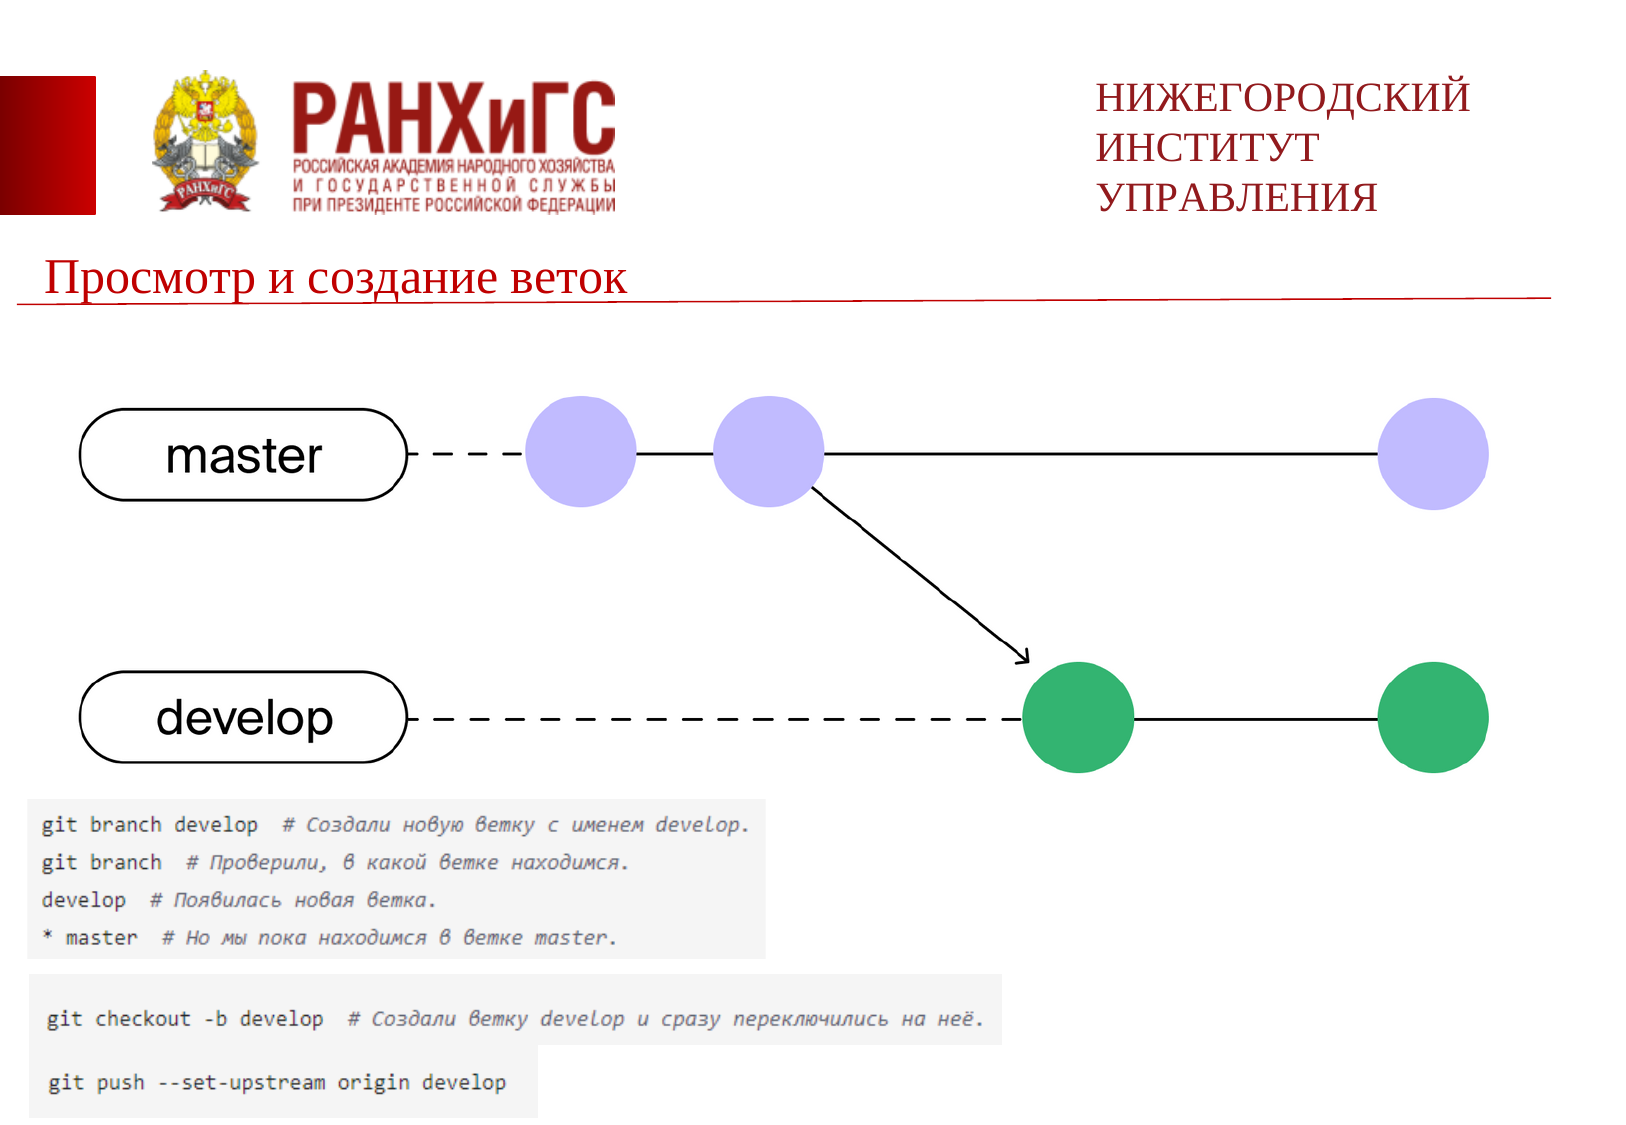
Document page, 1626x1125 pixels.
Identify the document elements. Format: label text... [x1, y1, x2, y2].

text_box [0, 76, 96, 215]
picture [29, 974, 1002, 1118]
picture [59, 383, 1529, 798]
picture [152, 70, 615, 215]
text_box НИЖЕГОРОДСКИЙ ИНСТИТУТ УПРАВЛЕНИЯ [1080, 62, 1487, 228]
picture [27, 799, 766, 959]
text_box Просмотр и создание веток [29, 236, 643, 312]
